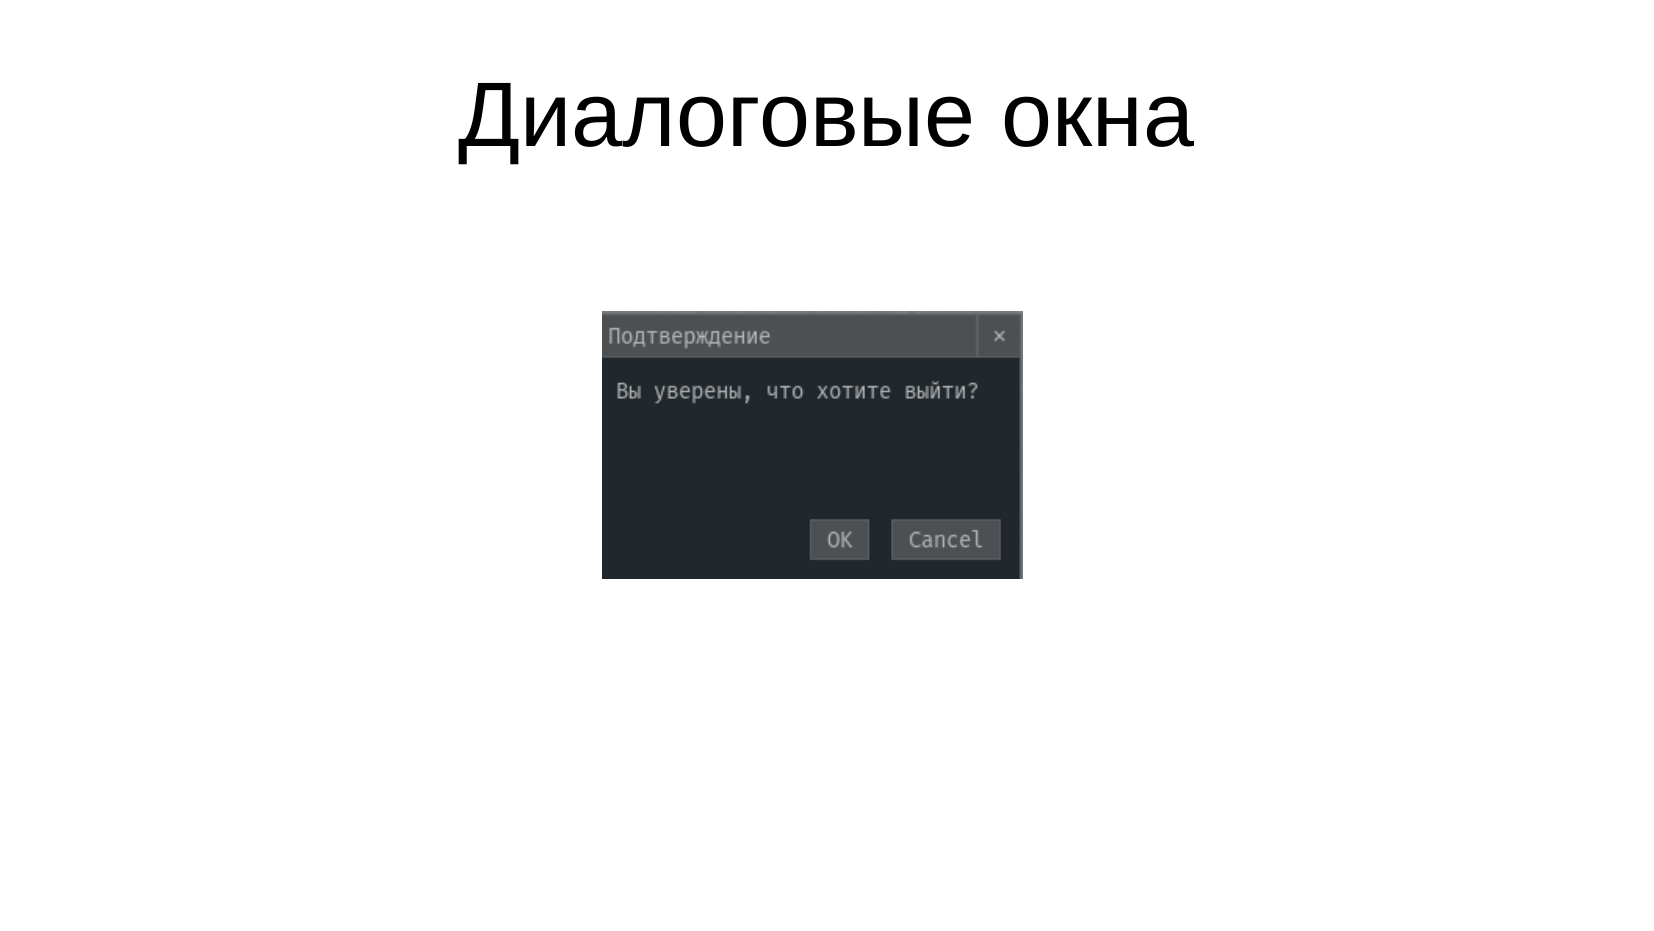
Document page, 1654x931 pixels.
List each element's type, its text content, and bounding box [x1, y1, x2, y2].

title Диалоговые окна [82, 37, 1571, 193]
picture [602, 311, 1023, 579]
